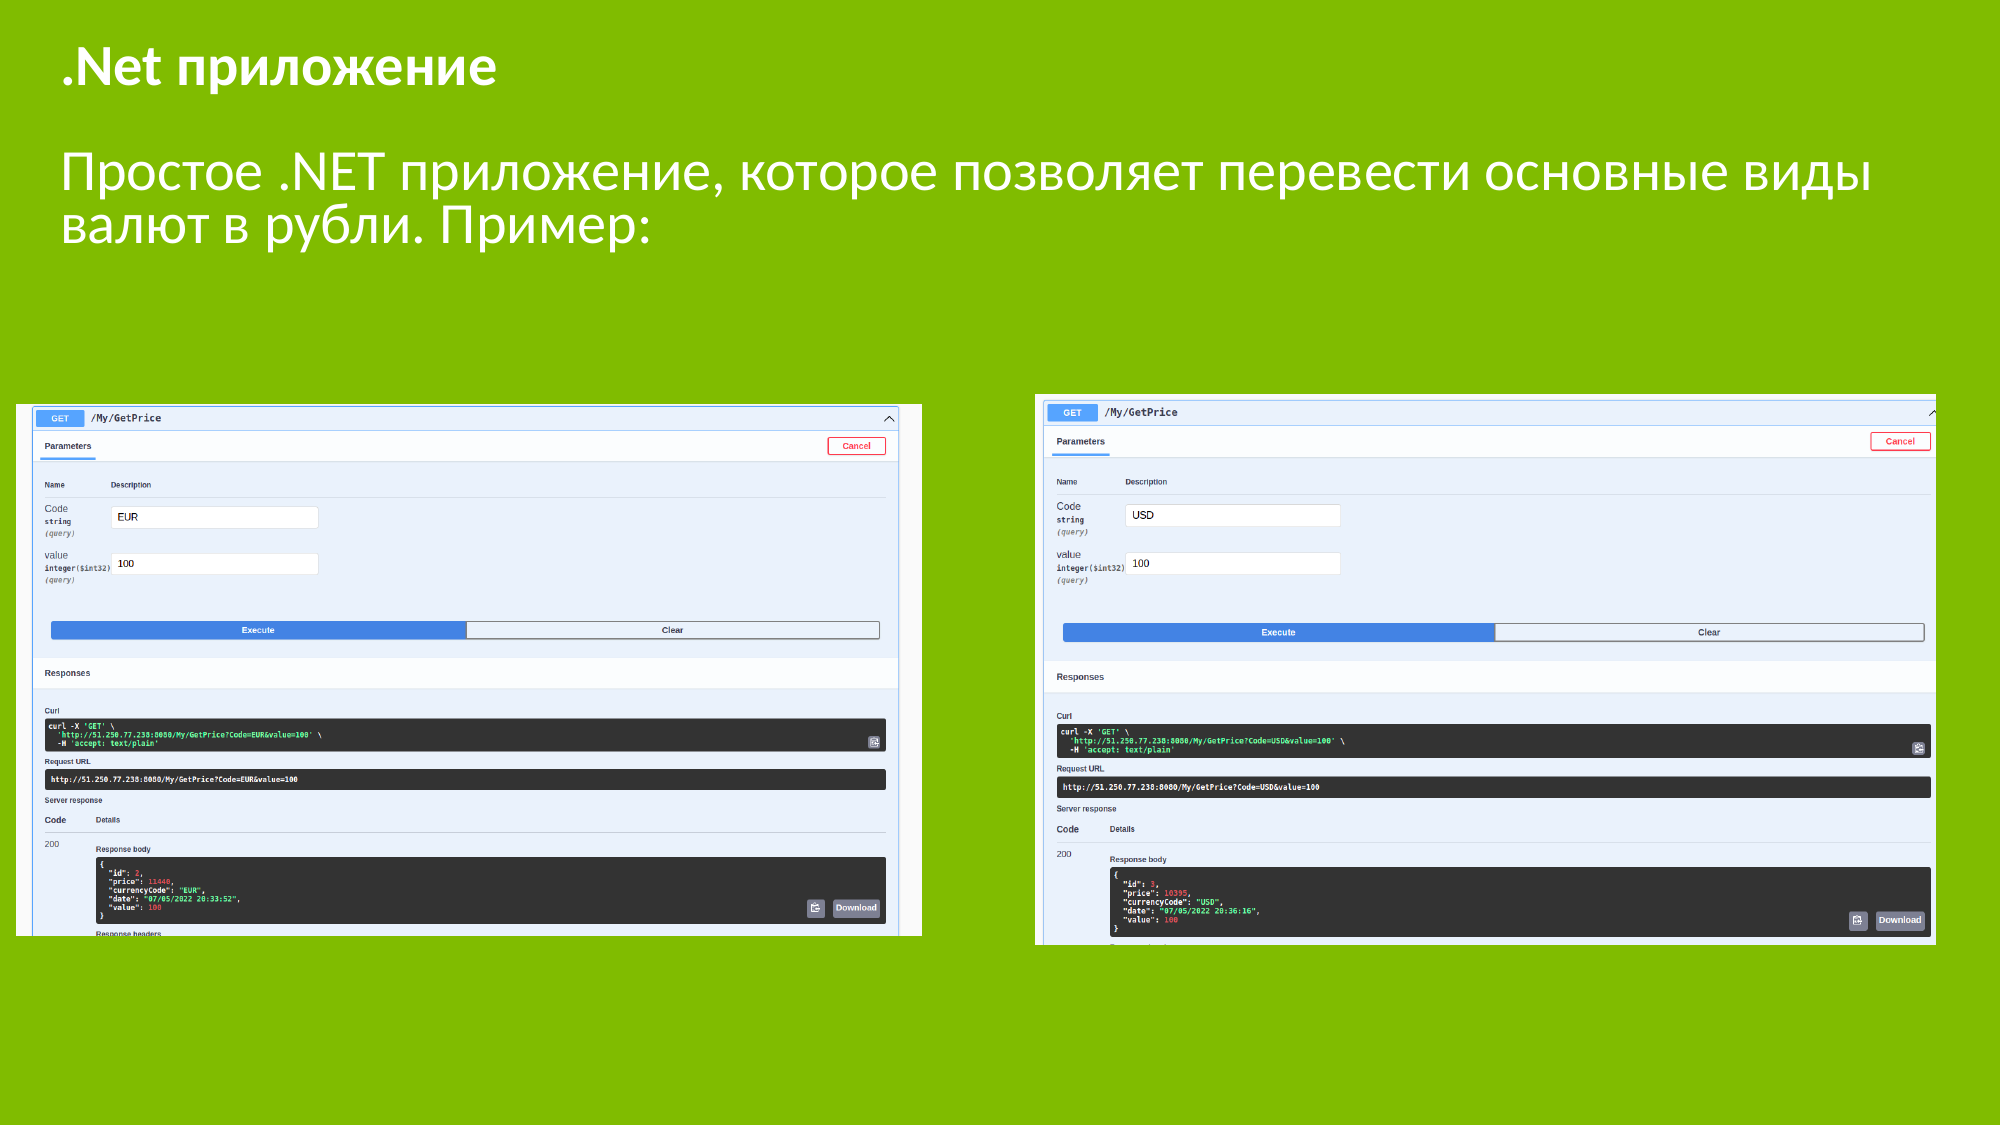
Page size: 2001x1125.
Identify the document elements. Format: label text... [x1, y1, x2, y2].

picture [16, 404, 922, 936]
picture [1035, 394, 1936, 946]
title .Net приложение Простое .NET приложение, которое позволяет перевести основные виды валют в рубли. Пример: [45, 36, 1892, 931]
